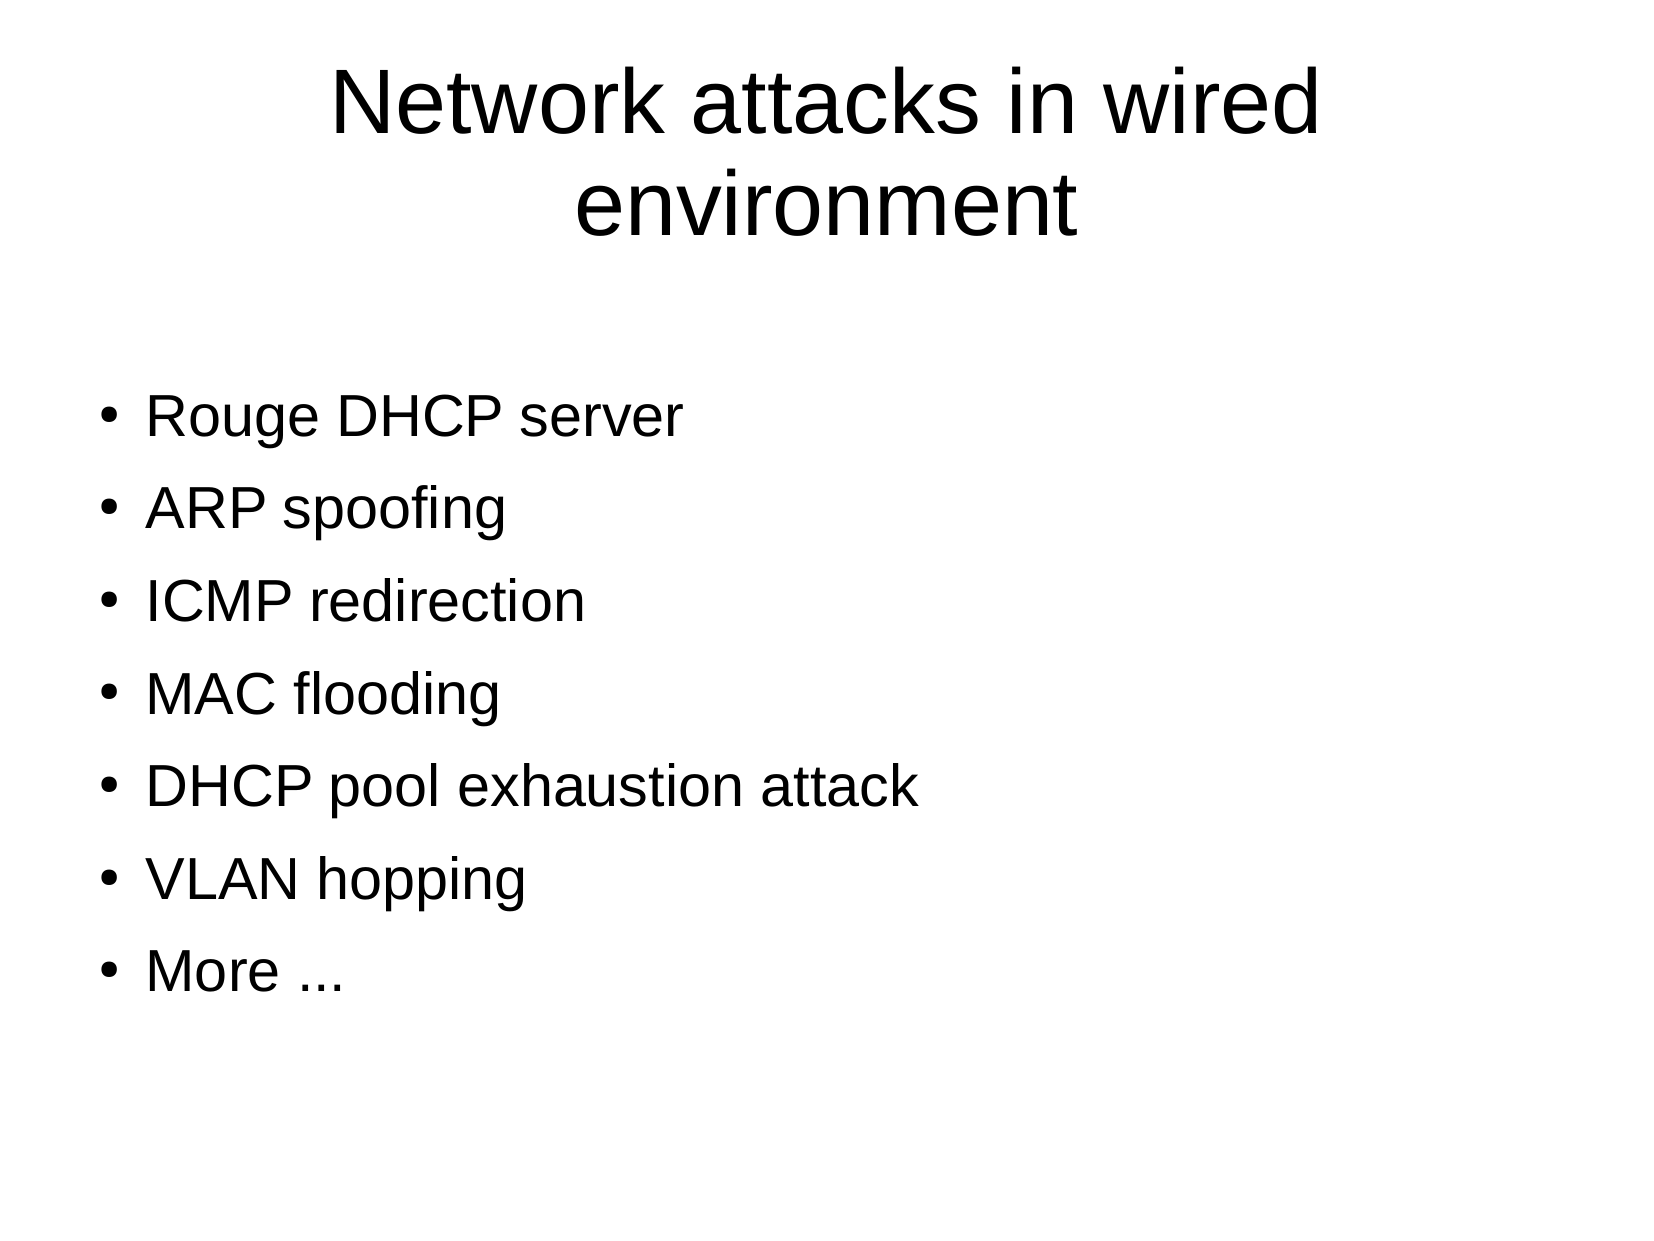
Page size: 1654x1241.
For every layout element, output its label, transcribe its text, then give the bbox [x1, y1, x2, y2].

title Network attacks in wired environment [82, 49, 1571, 257]
list Rouge DHCP server ARP spoofing ICMP redirection MAC flooding DHCP pool exhaustion attack VLAN hopping More ... [82, 290, 1571, 1010]
